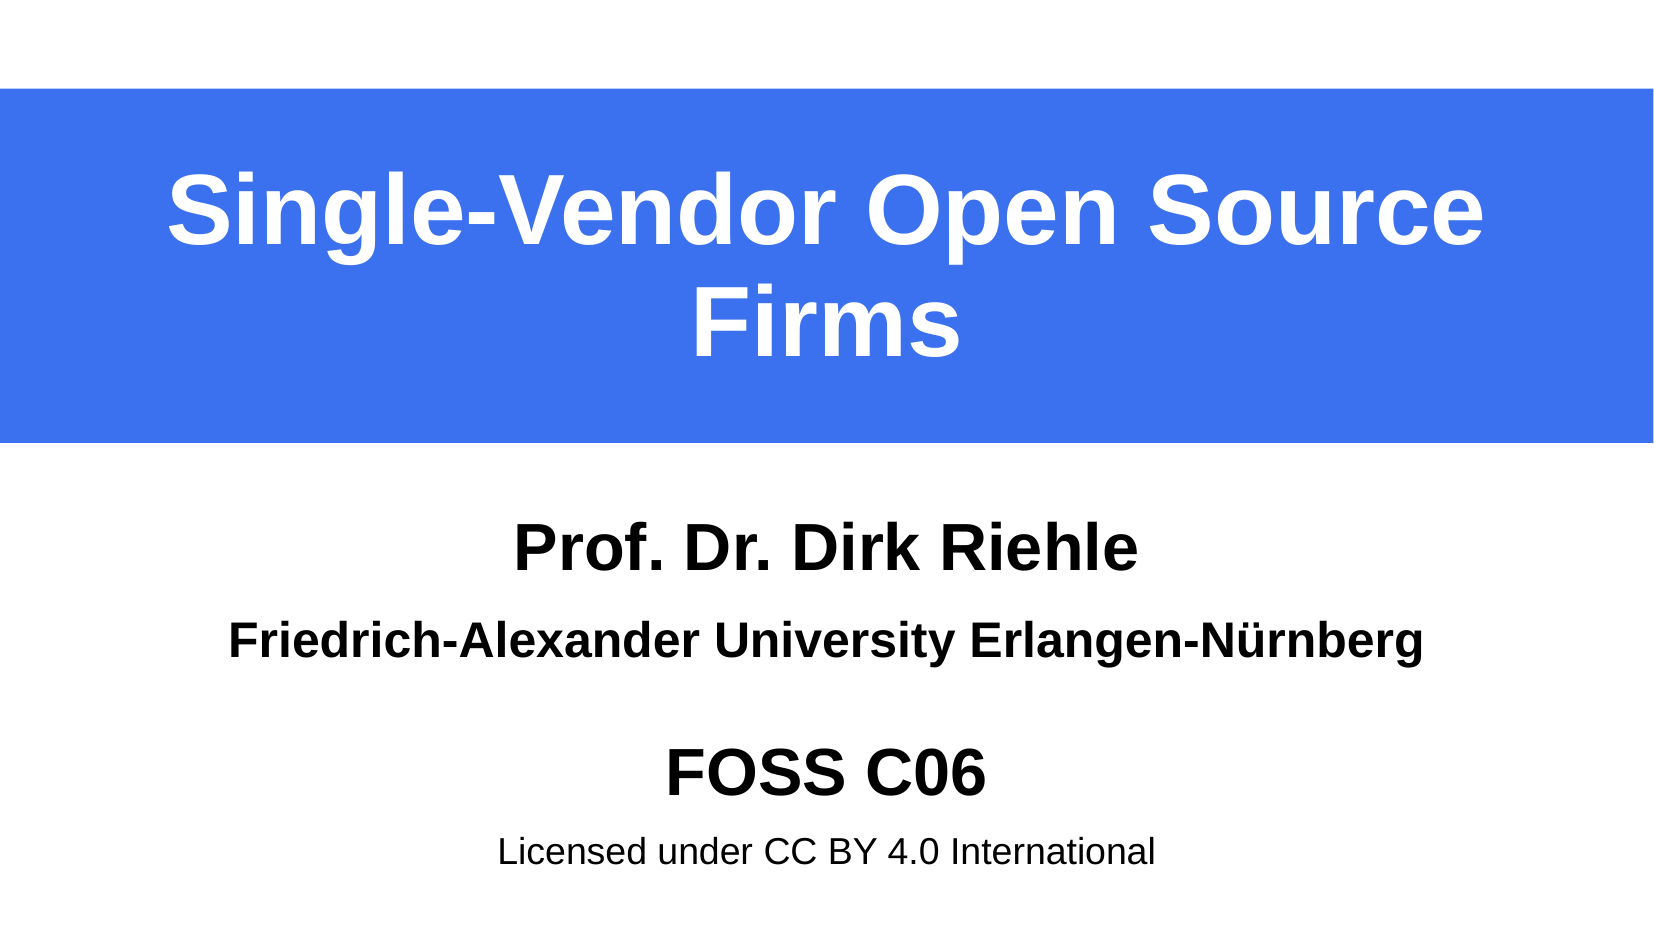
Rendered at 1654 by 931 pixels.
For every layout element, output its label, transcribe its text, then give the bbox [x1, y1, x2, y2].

subtitle Prof. Dr. Dirk Riehle Friedrich-Alexander University Erlangen-Nürnberg FOSS C06 Licensed under CC BY 4.0 International [29, 472, 1625, 886]
title Single-Vendor Open Source Firms [0, 88, 1654, 443]
